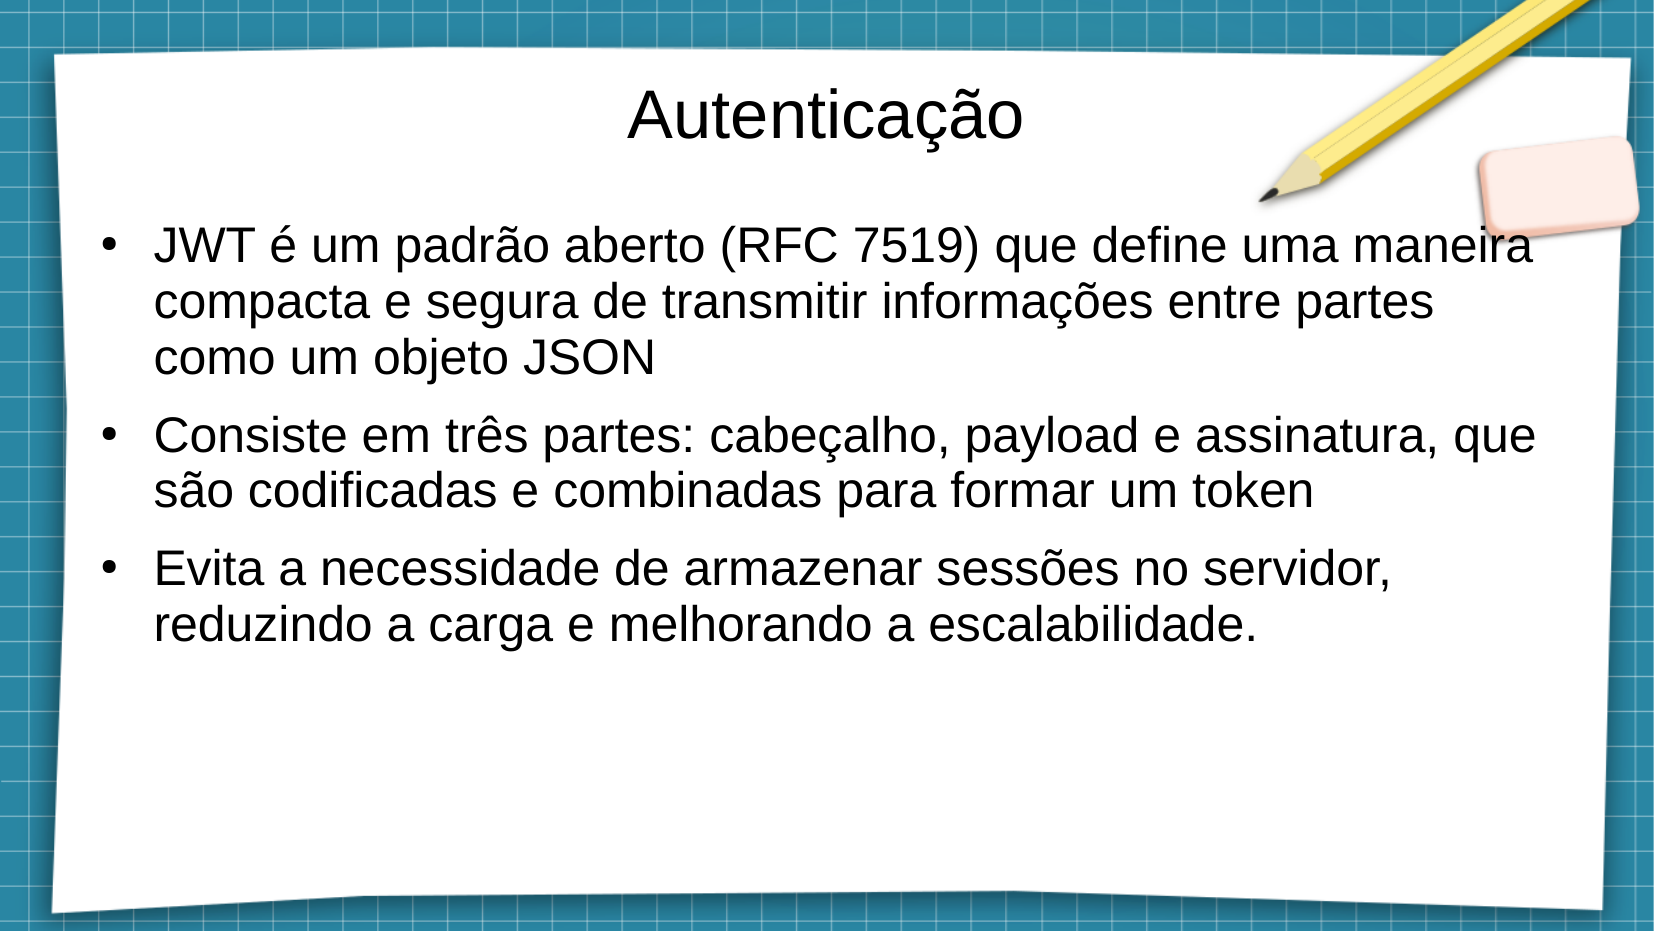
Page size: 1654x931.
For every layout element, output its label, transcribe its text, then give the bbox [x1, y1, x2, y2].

picture [0, 0, 1654, 931]
title Autenticação [82, 37, 1571, 193]
list JWT é um padrão aberto (RFC 7519) que define uma maneira compacta e segura de transmitir informações entre partes como um objeto JSON Consiste em três partes: cabeçalho, payload e assinatura, que são codificadas e combinadas para formar um token Evita a necessidade de armazenar sessões no servidor, reduzindo a carga e melhorando a escalabilidade. [82, 217, 1571, 758]
